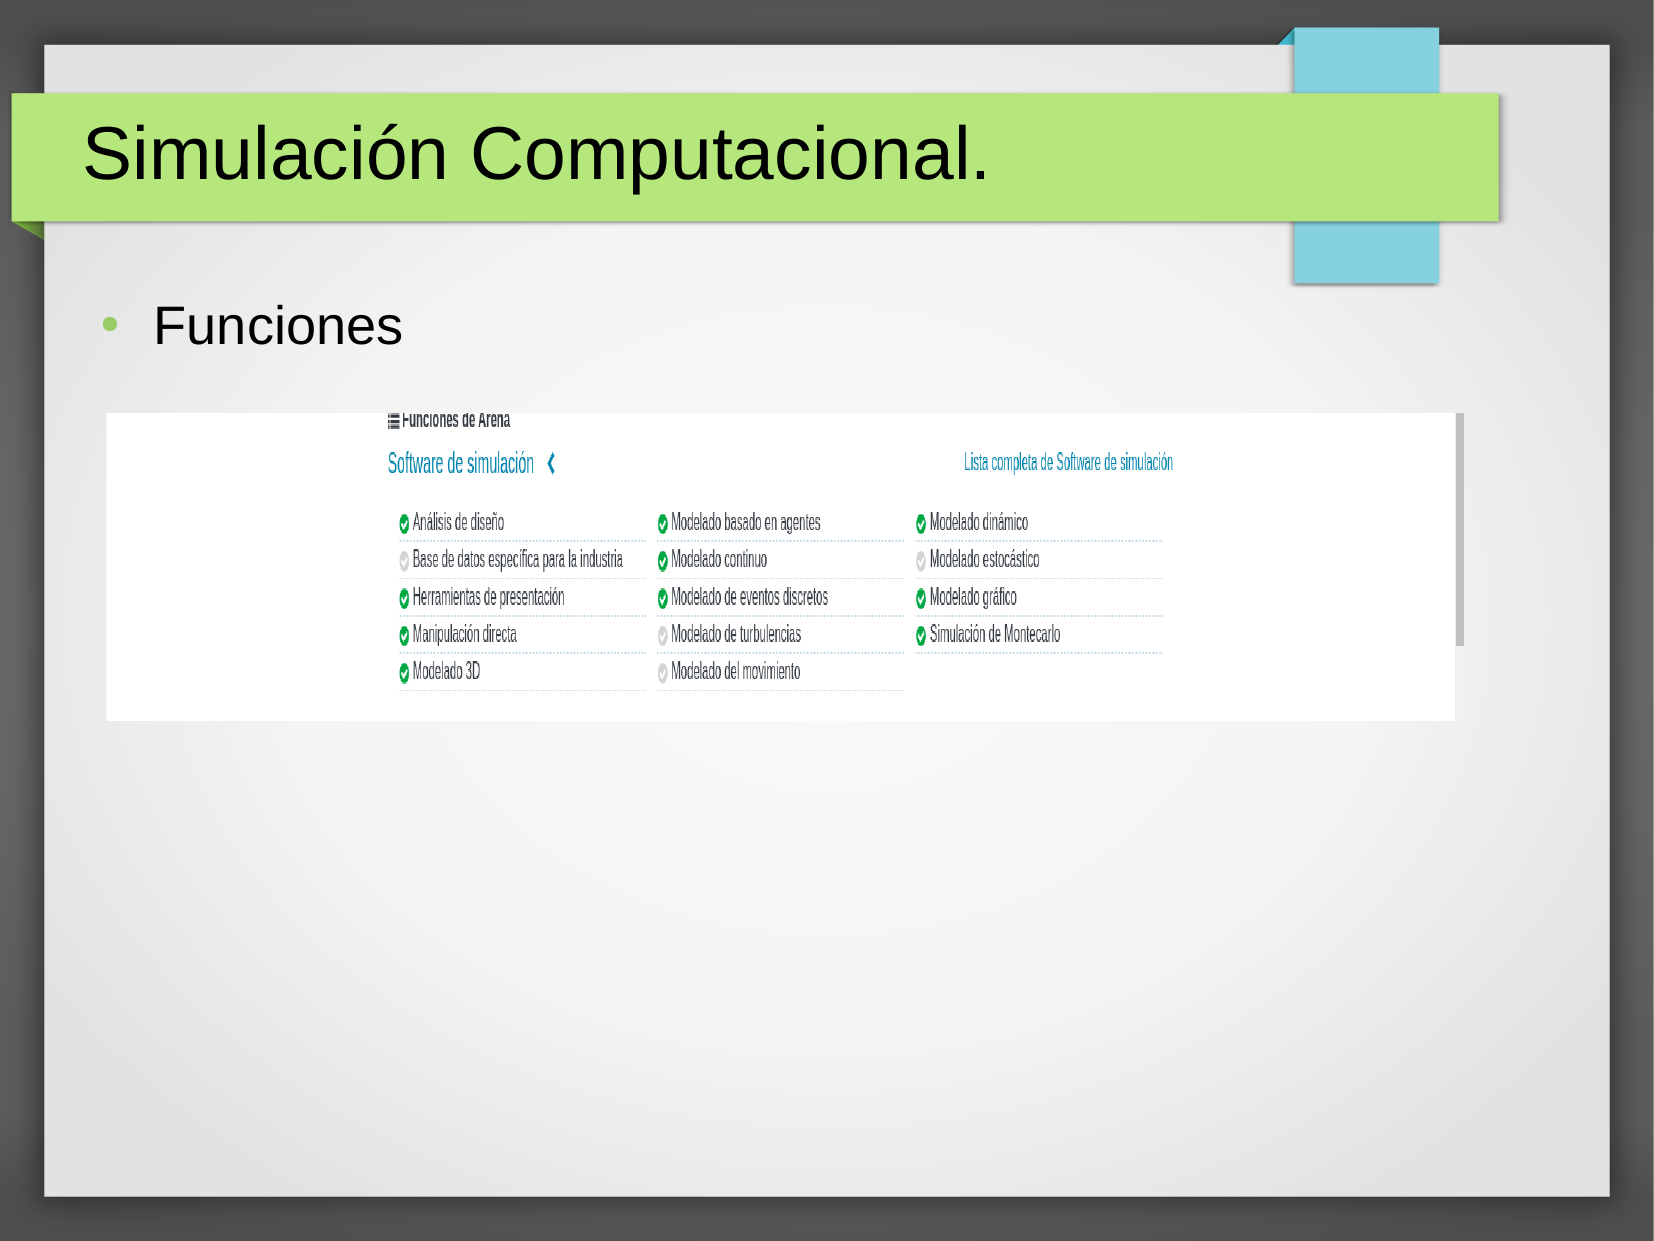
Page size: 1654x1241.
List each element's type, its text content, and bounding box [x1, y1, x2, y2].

title Simulación Computacional. [82, 94, 1264, 213]
picture [0, 0, 1654, 1241]
list Funciones [82, 295, 1571, 1015]
